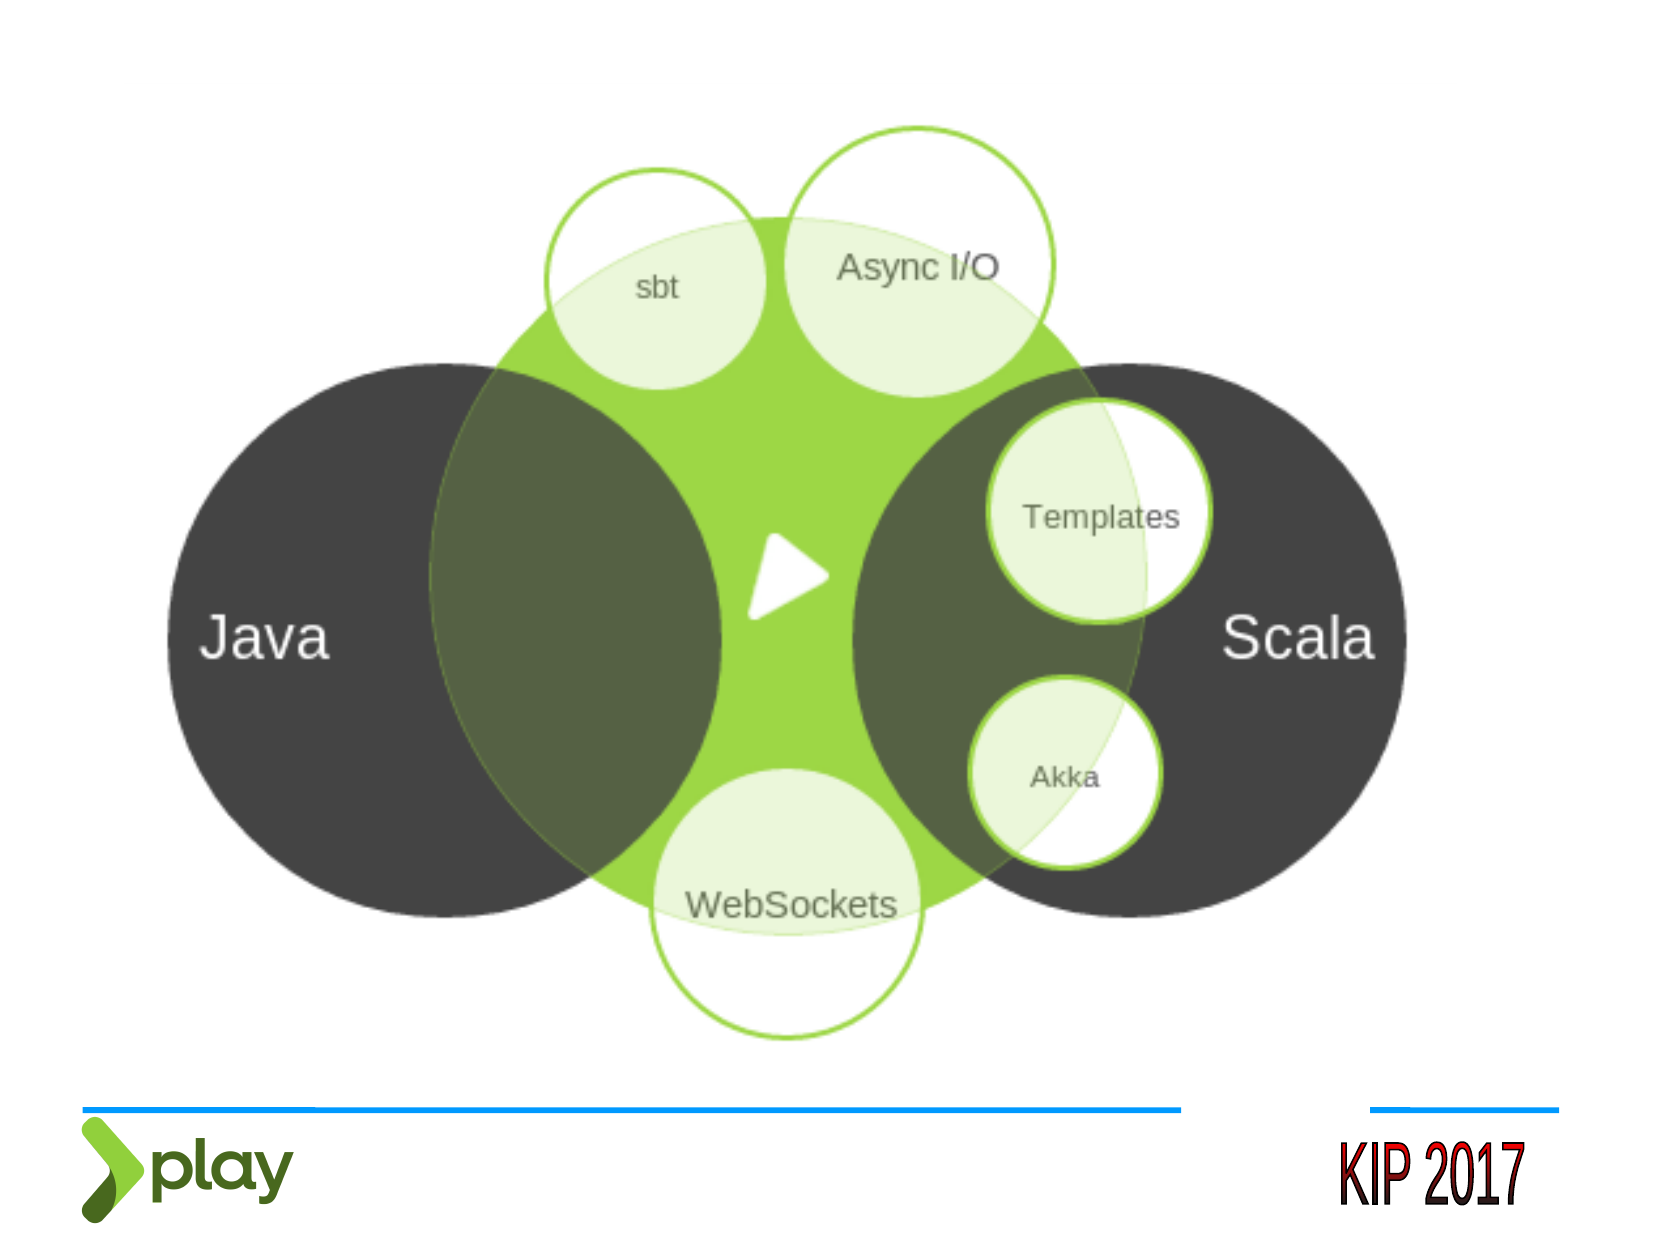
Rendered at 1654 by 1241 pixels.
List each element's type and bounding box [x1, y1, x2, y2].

picture [68, 1111, 302, 1229]
picture [124, 82, 1457, 1091]
